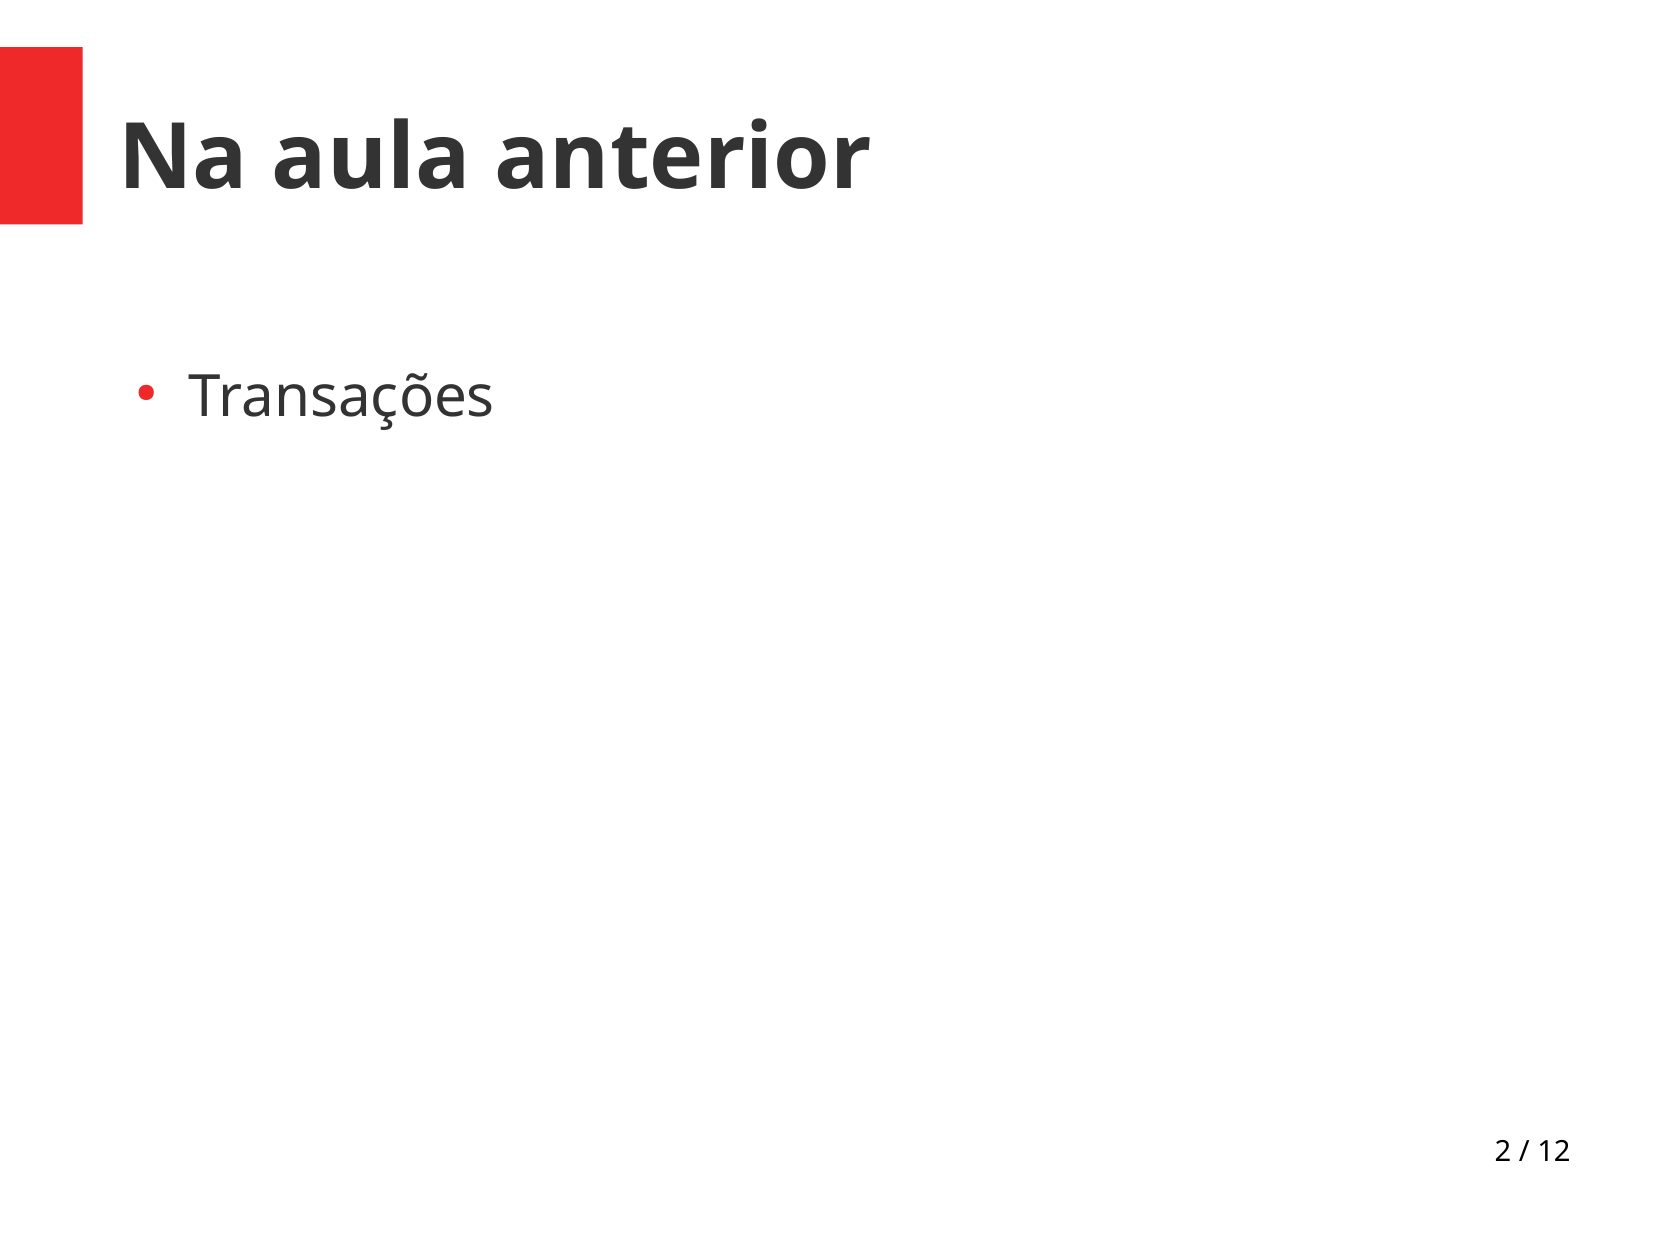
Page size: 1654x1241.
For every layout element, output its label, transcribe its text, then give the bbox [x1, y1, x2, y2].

title Na aula anterior [118, 49, 1571, 257]
list Transações [118, 354, 1536, 1074]
